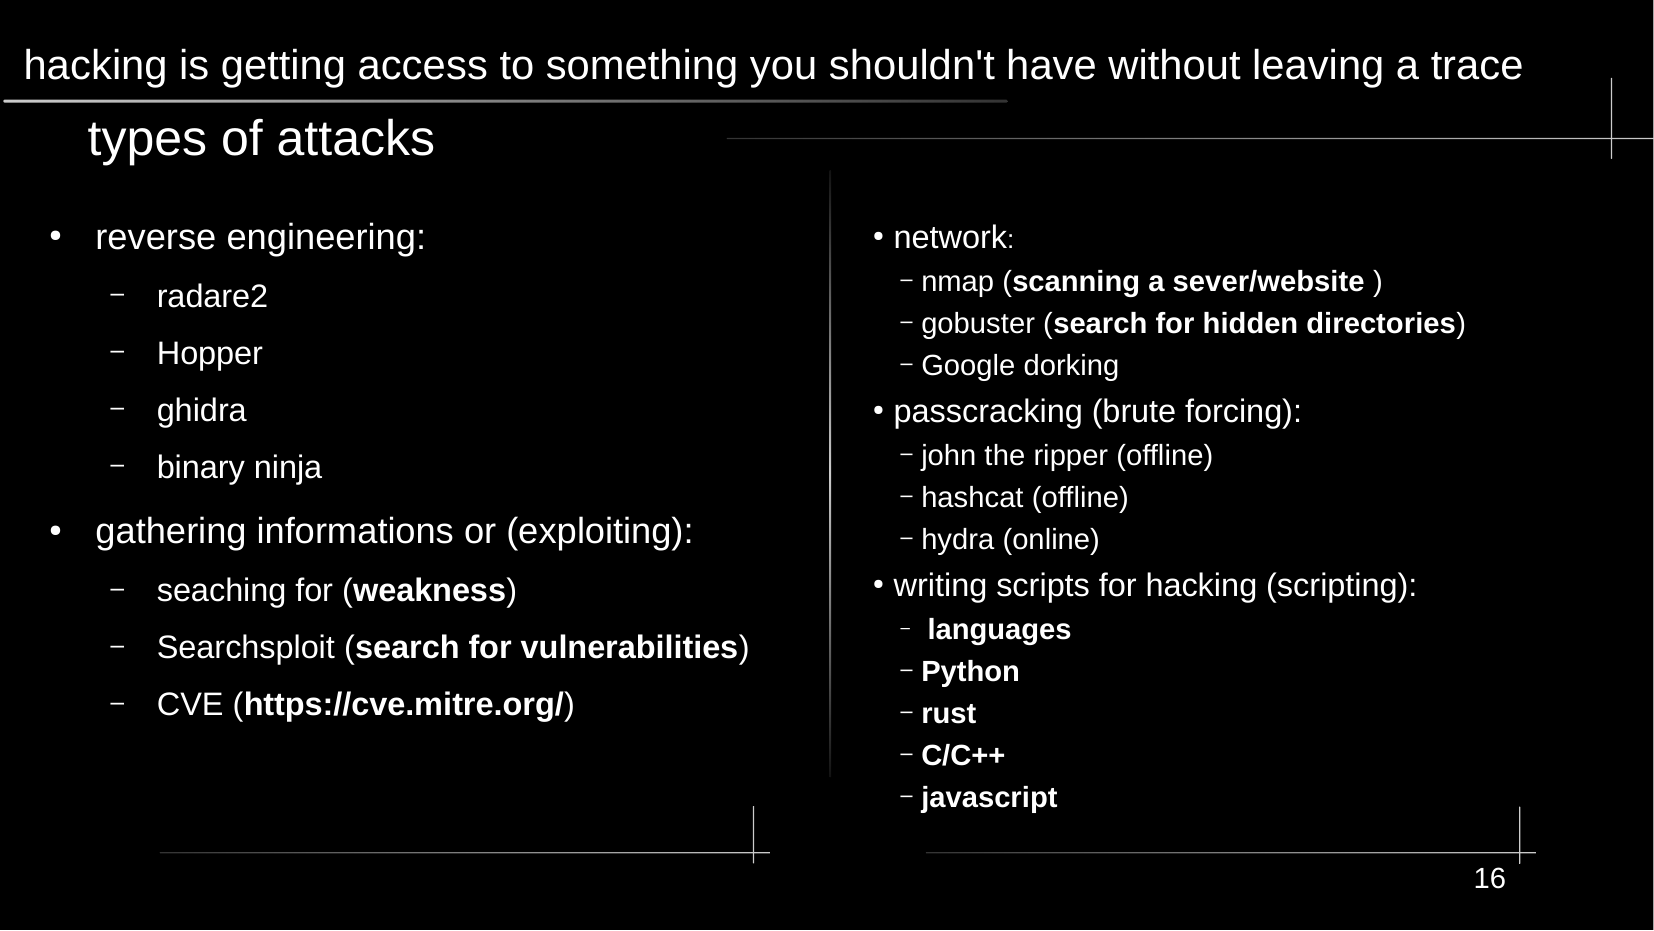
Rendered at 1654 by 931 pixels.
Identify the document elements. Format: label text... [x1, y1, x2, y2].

list reverse engineering: radare2 Hopper ghidra binary ninja gathering informations or (exploiting): seaching for (weakness) Searchsploit (search for vulnerabilities) CVE (https://cve.mitre.org/) [33, 216, 760, 756]
title hacking is getting access to something you shouldn't have without leaving a trace [23, 11, 1589, 119]
list network: nmap (scanning a sever/website ) gobuster (search for hidden directories) Google dorking passcracking (brute forcing): john the ripper (offline) hashcat (offline) hydra (online) writing scripts for hacking (scripting): languages Python rust C/C++ javascript [866, 219, 1577, 823]
text_box types of attacks [72, 102, 523, 178]
